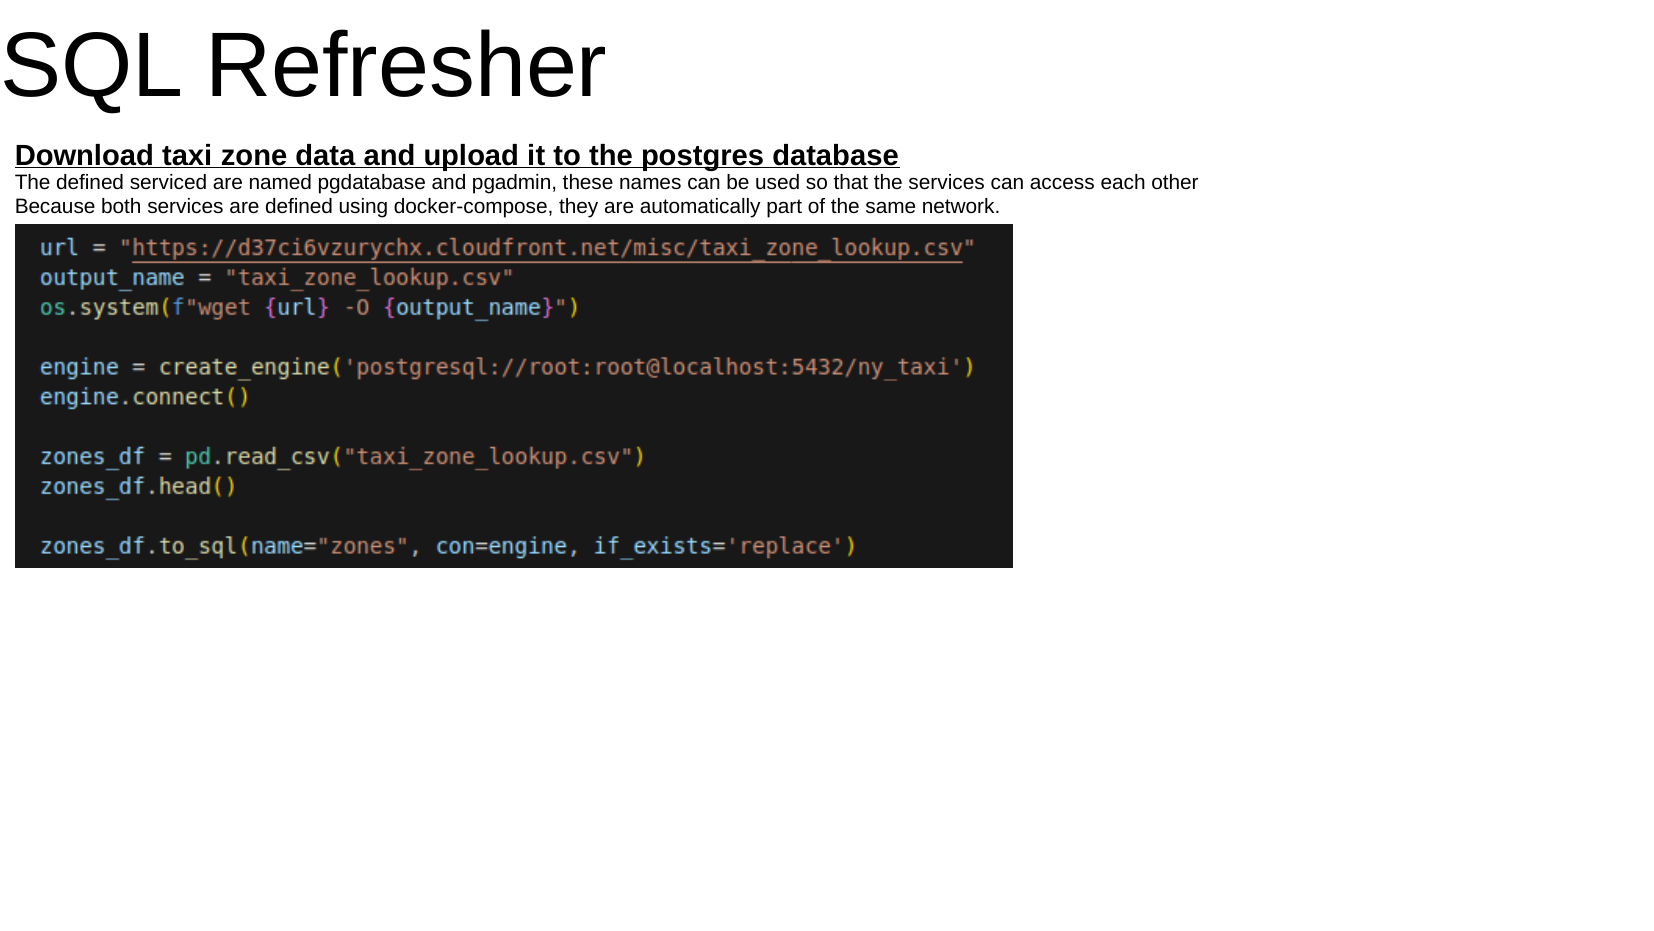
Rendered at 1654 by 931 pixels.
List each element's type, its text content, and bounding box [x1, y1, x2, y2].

picture [15, 224, 1013, 568]
text_box Download taxi zone data and upload it to the postgres database The defined serviced are named pgdatabase and pgadmin, these names can be used so that the services can access each other Because both services are defined using docker-compose, they are automatically part of the same network. [0, 131, 1651, 301]
title SQL Refresher [0, 0, 1463, 131]
